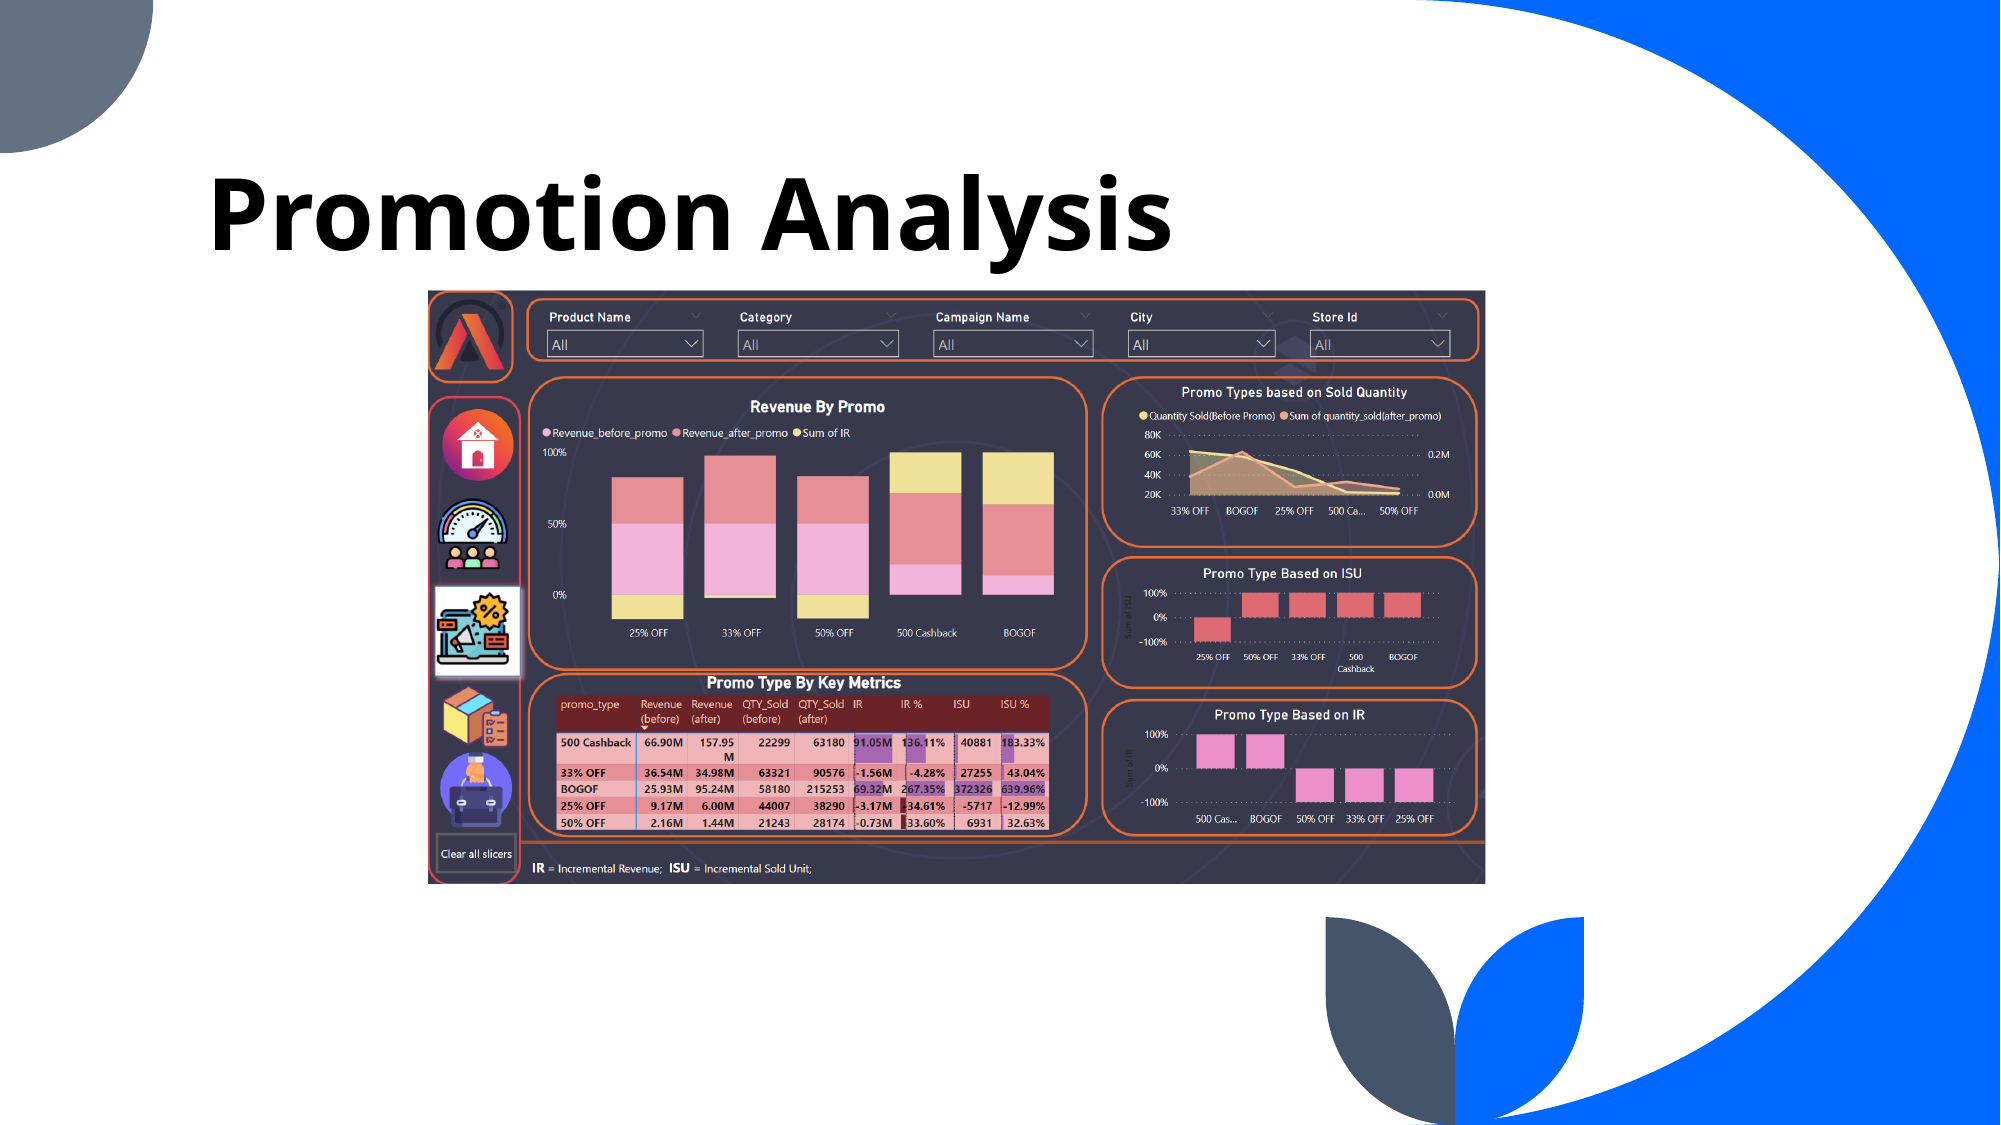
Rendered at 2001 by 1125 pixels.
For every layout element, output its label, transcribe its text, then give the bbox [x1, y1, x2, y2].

picture [428, 289, 1486, 884]
title Promotion Analysis [191, 62, 1796, 280]
